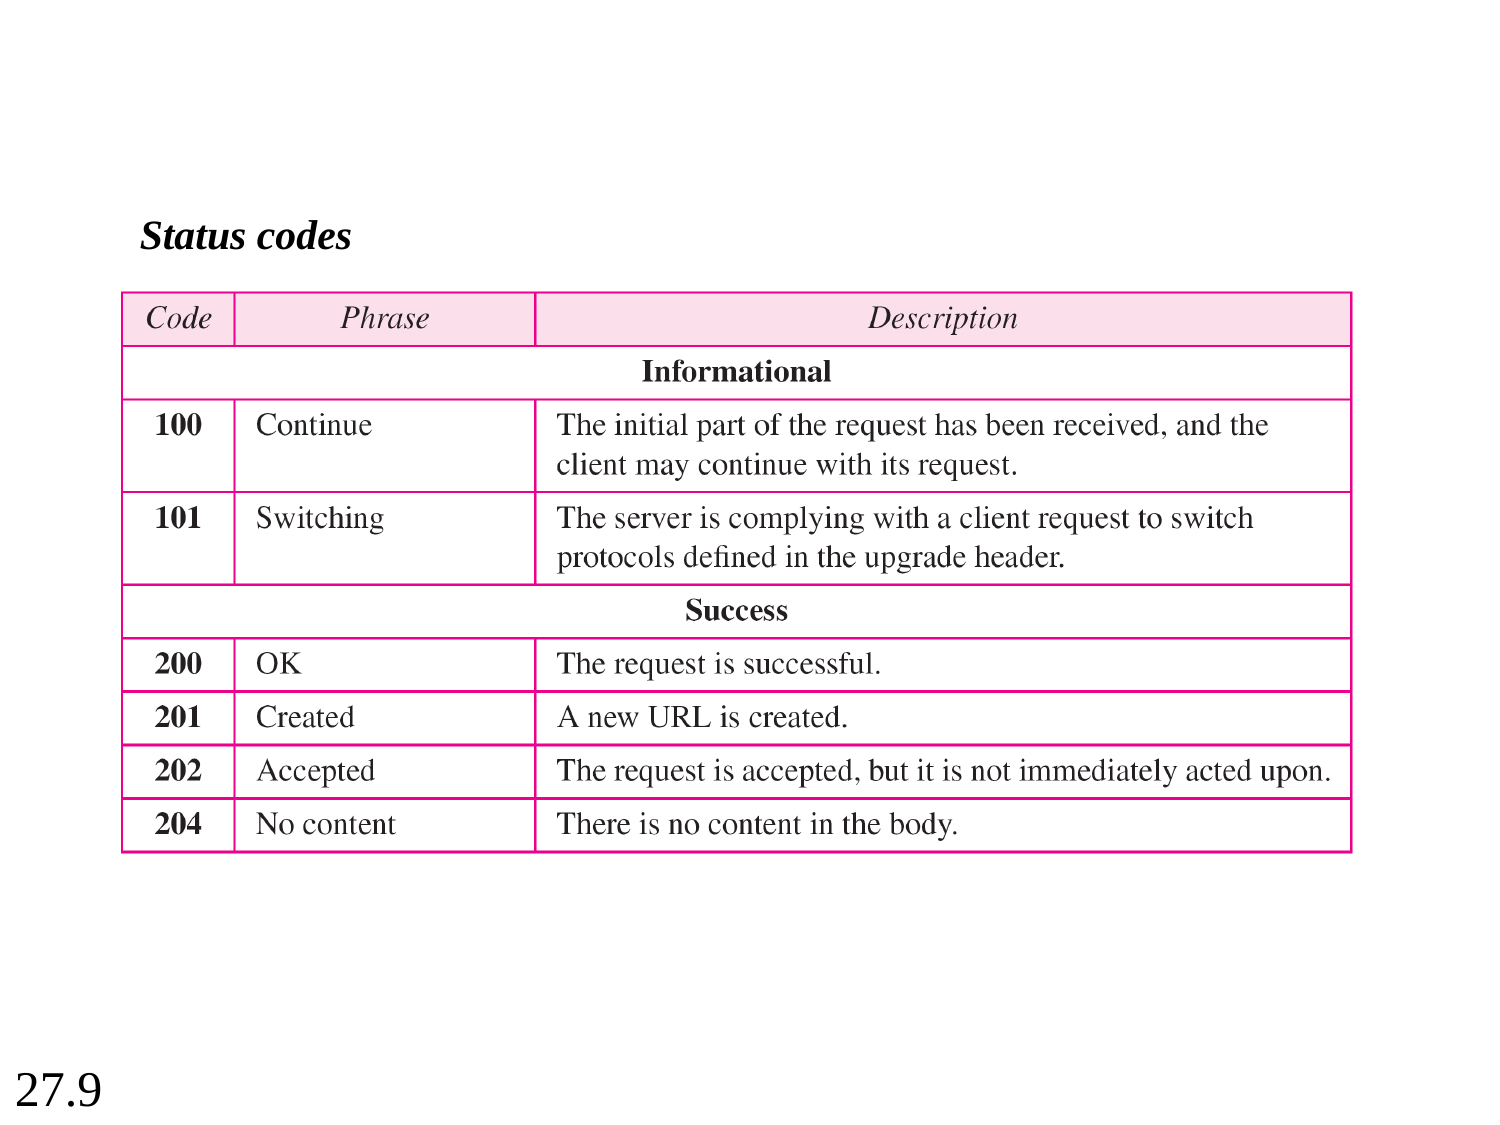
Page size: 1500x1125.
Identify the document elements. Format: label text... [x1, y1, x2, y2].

picture [80, 280, 1375, 876]
text_box Status codes [125, 200, 368, 266]
